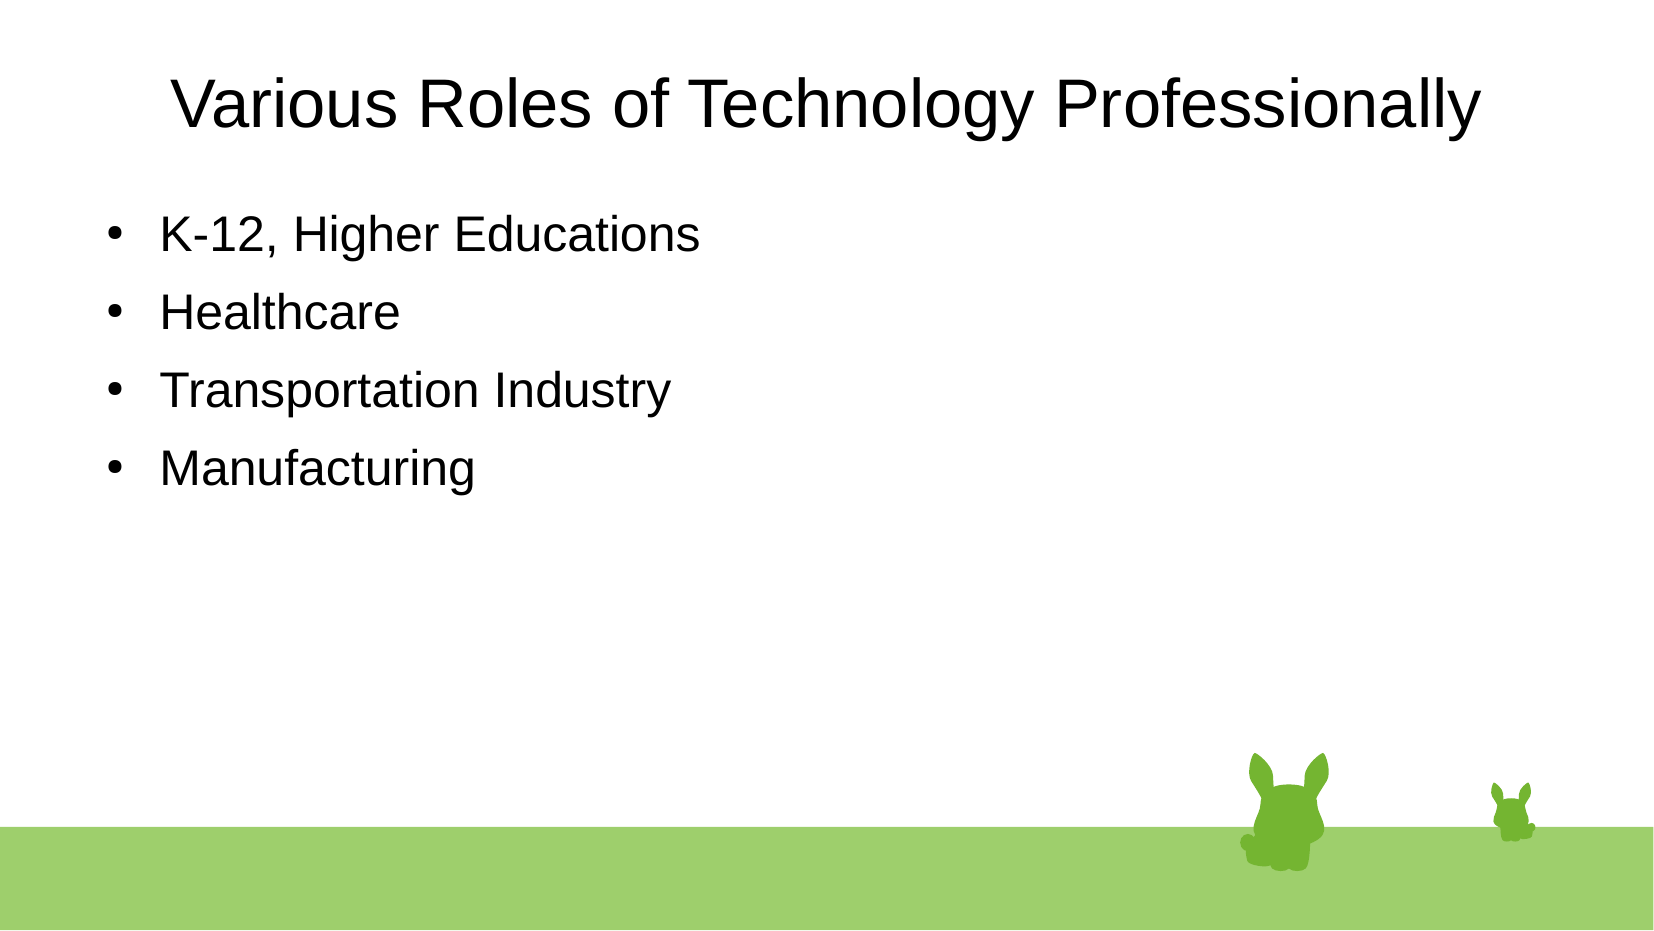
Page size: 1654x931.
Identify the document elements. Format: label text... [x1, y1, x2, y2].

list K-12, Higher Educations Healthcare Transportation Industry Manufacturing [88, 206, 1565, 739]
title Various Roles of Technology Professionally [88, 29, 1565, 178]
